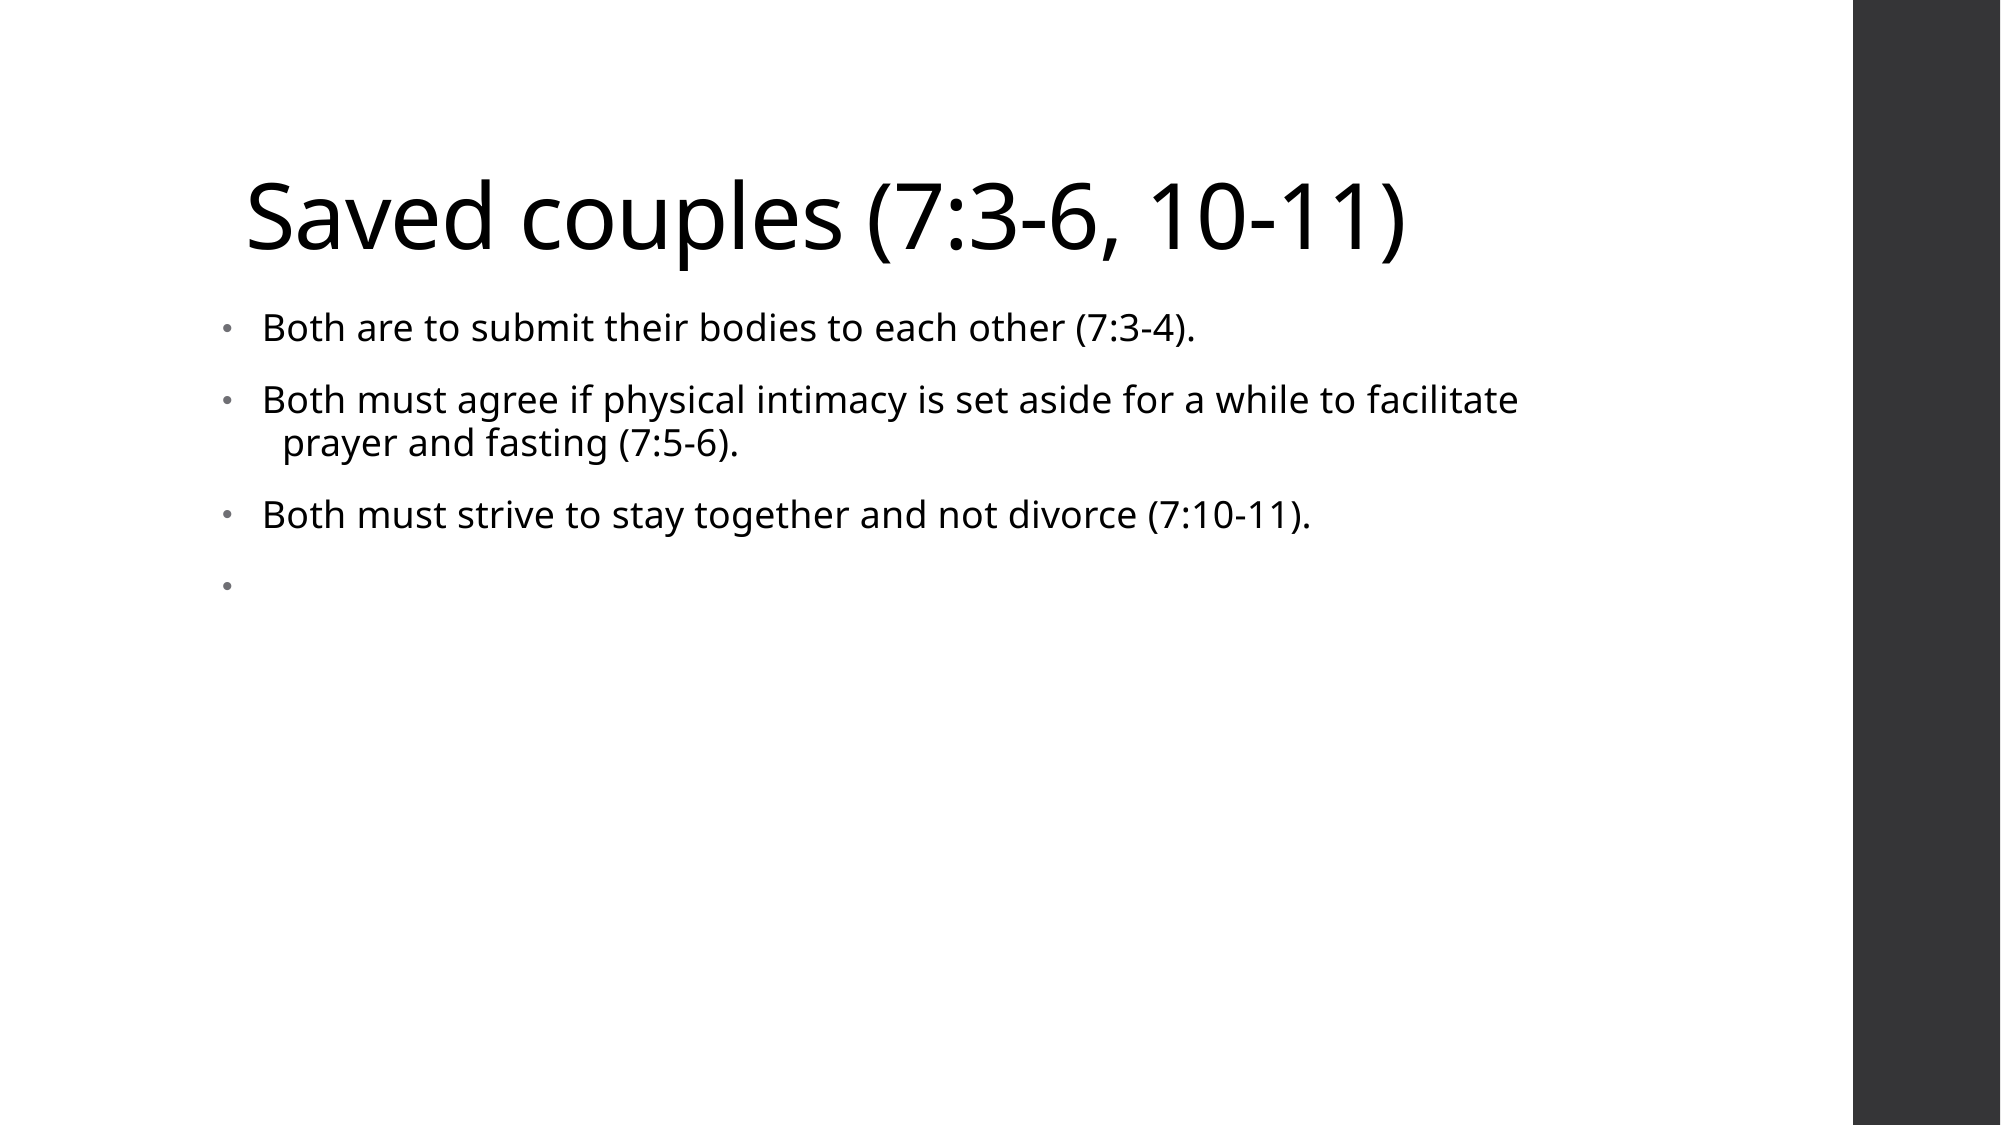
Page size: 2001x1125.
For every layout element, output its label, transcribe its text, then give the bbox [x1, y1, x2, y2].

list Both are to submit their bodies to each other (7:3-4). Both must agree if physical intimacy is set aside for a while to facilitate prayer and fasting (7:5-6). Both must strive to stay together and not divorce (7:10-11). [206, 299, 1617, 1014]
title Saved couples (7:3-6, 10-11) [206, 60, 1797, 278]
